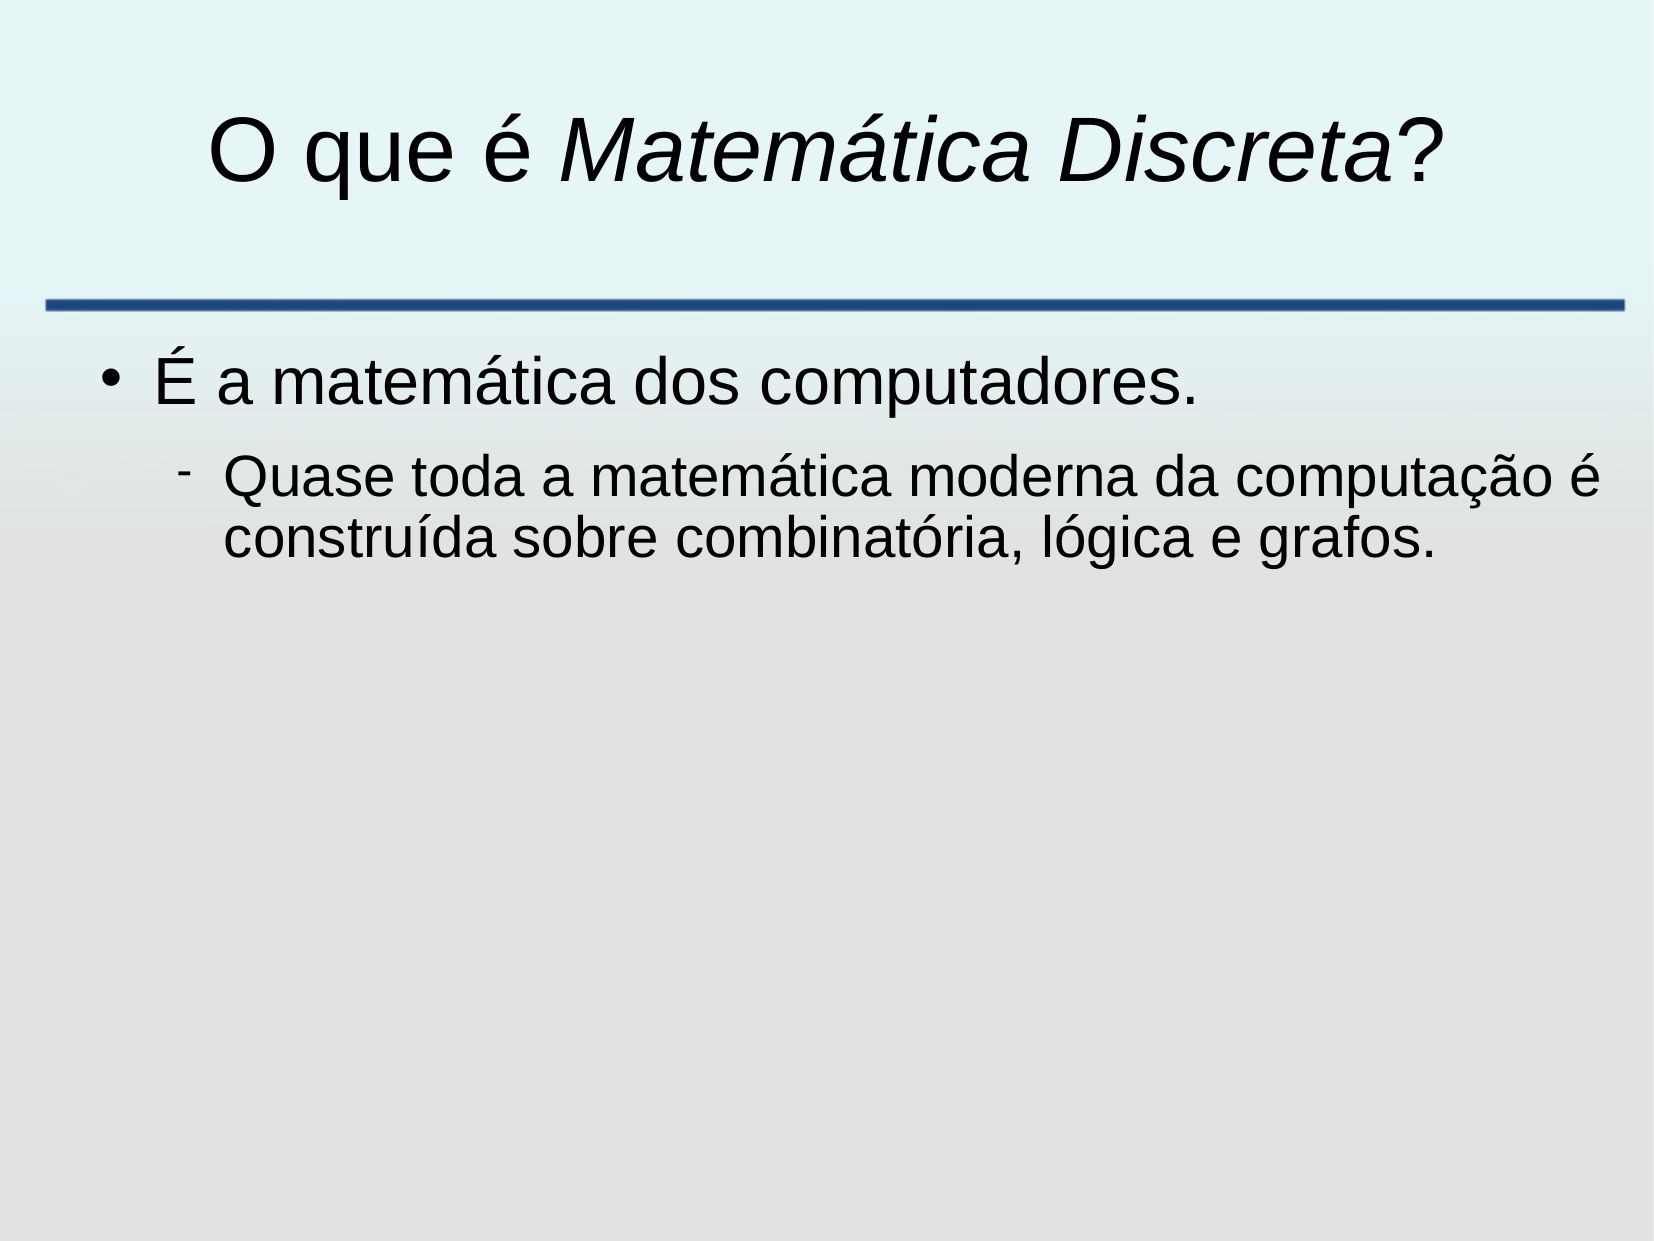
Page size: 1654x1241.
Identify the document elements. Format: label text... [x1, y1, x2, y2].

title O que é Matemática Discreta? [29, 56, 1625, 249]
picture [0, 0, 1654, 1241]
list É a matemática dos computadores. Quase toda a matemática moderna da computação é construída sobre combinatória, lógica e grafos. [82, 349, 1618, 1153]
